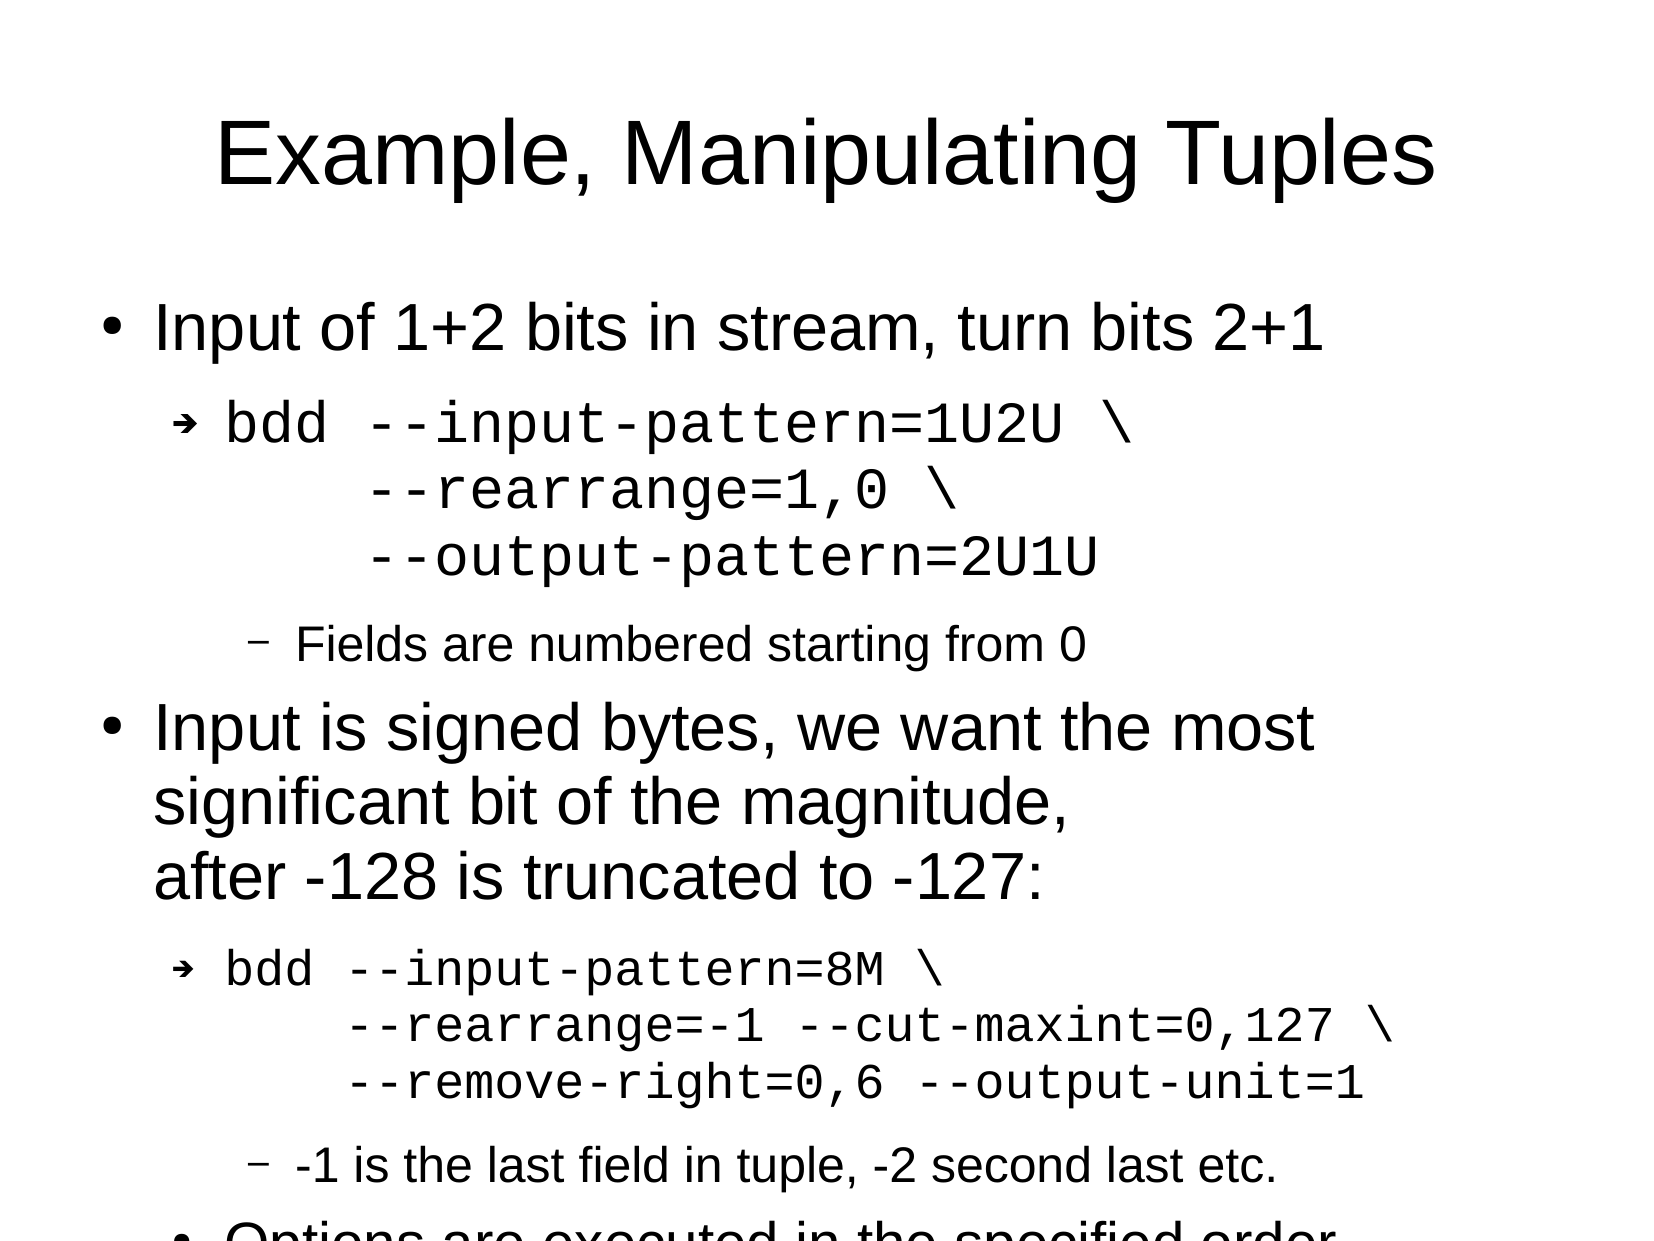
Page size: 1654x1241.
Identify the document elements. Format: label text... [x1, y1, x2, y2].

list Input of 1+2 bits in stream, turn bits 2+1 bdd --input-pattern=1U2U \ --rearrange=1,0 \ --output-pattern=2U1U Fields are numbered starting from 0 Input is signed bytes, we want the most significant bit of the magnitude, after -128 is truncated to -127: bdd --input-pattern=8M \ --rearrange=-1 --cut-maxint=0,127 \ --remove-right=0,6 --output-unit=1 -1 is the last field in tuple, -2 second last etc. Options are executed in the specified order [82, 290, 1571, 1195]
title Example, Manipulating Tuples [82, 56, 1571, 250]
